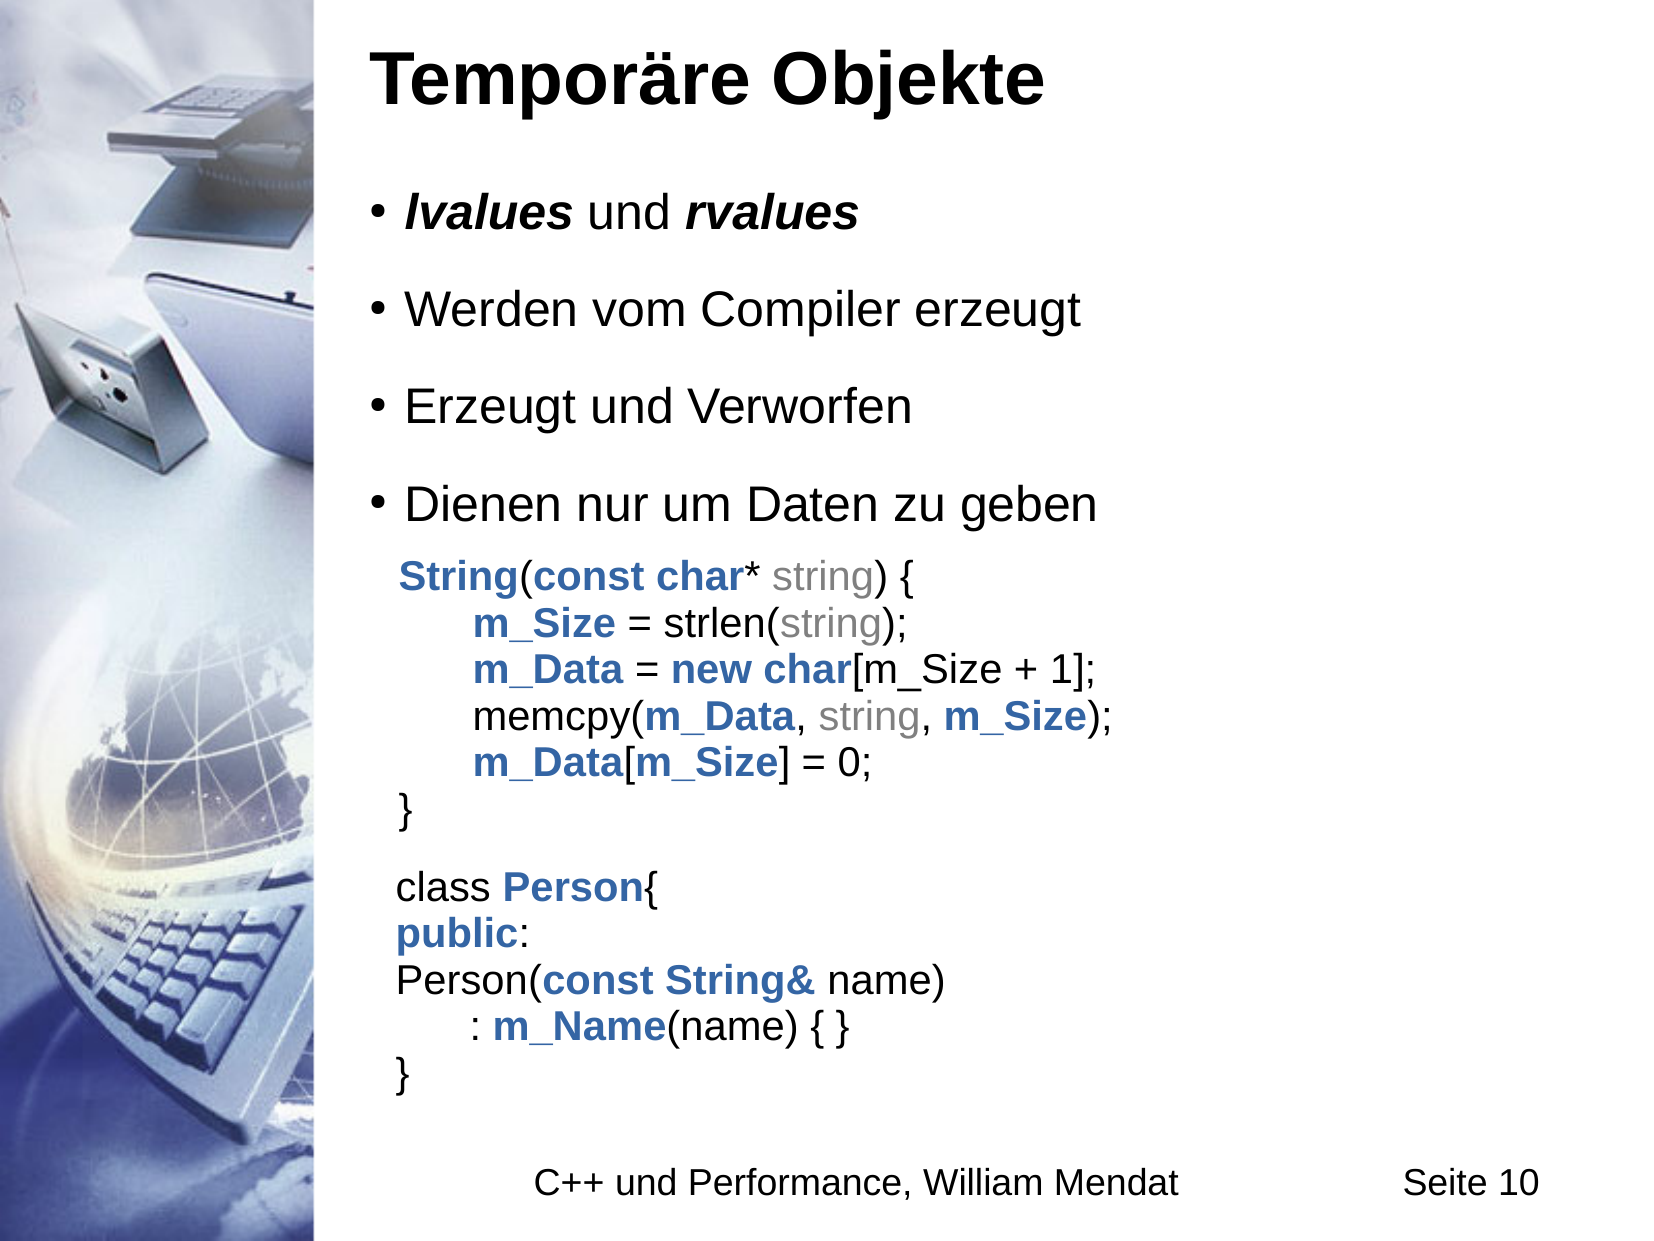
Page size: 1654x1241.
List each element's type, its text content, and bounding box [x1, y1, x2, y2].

text_box lvalues und rvalues Werden vom Compiler erzeugt Erzeugt und Verworfen Dienen nur um Daten zu geben [354, 177, 1536, 591]
text_box String(const char* string) { m_Size = strlen(string); m_Data = new char[m_Size + 1]; memcpy(m_Data, string, m_Size); m_Data[m_Size] = 0; } [383, 545, 1182, 857]
text_box C++ und Performance, William Mendat [354, 1153, 1359, 1241]
text_box Seite 10 [1387, 1153, 1625, 1211]
text_box class Person{ public: Person(const String& name) : m_Name(name) { } } [380, 856, 1093, 1146]
text_box Temporäre Objekte [354, 29, 1625, 129]
picture [0, 0, 1654, 1241]
